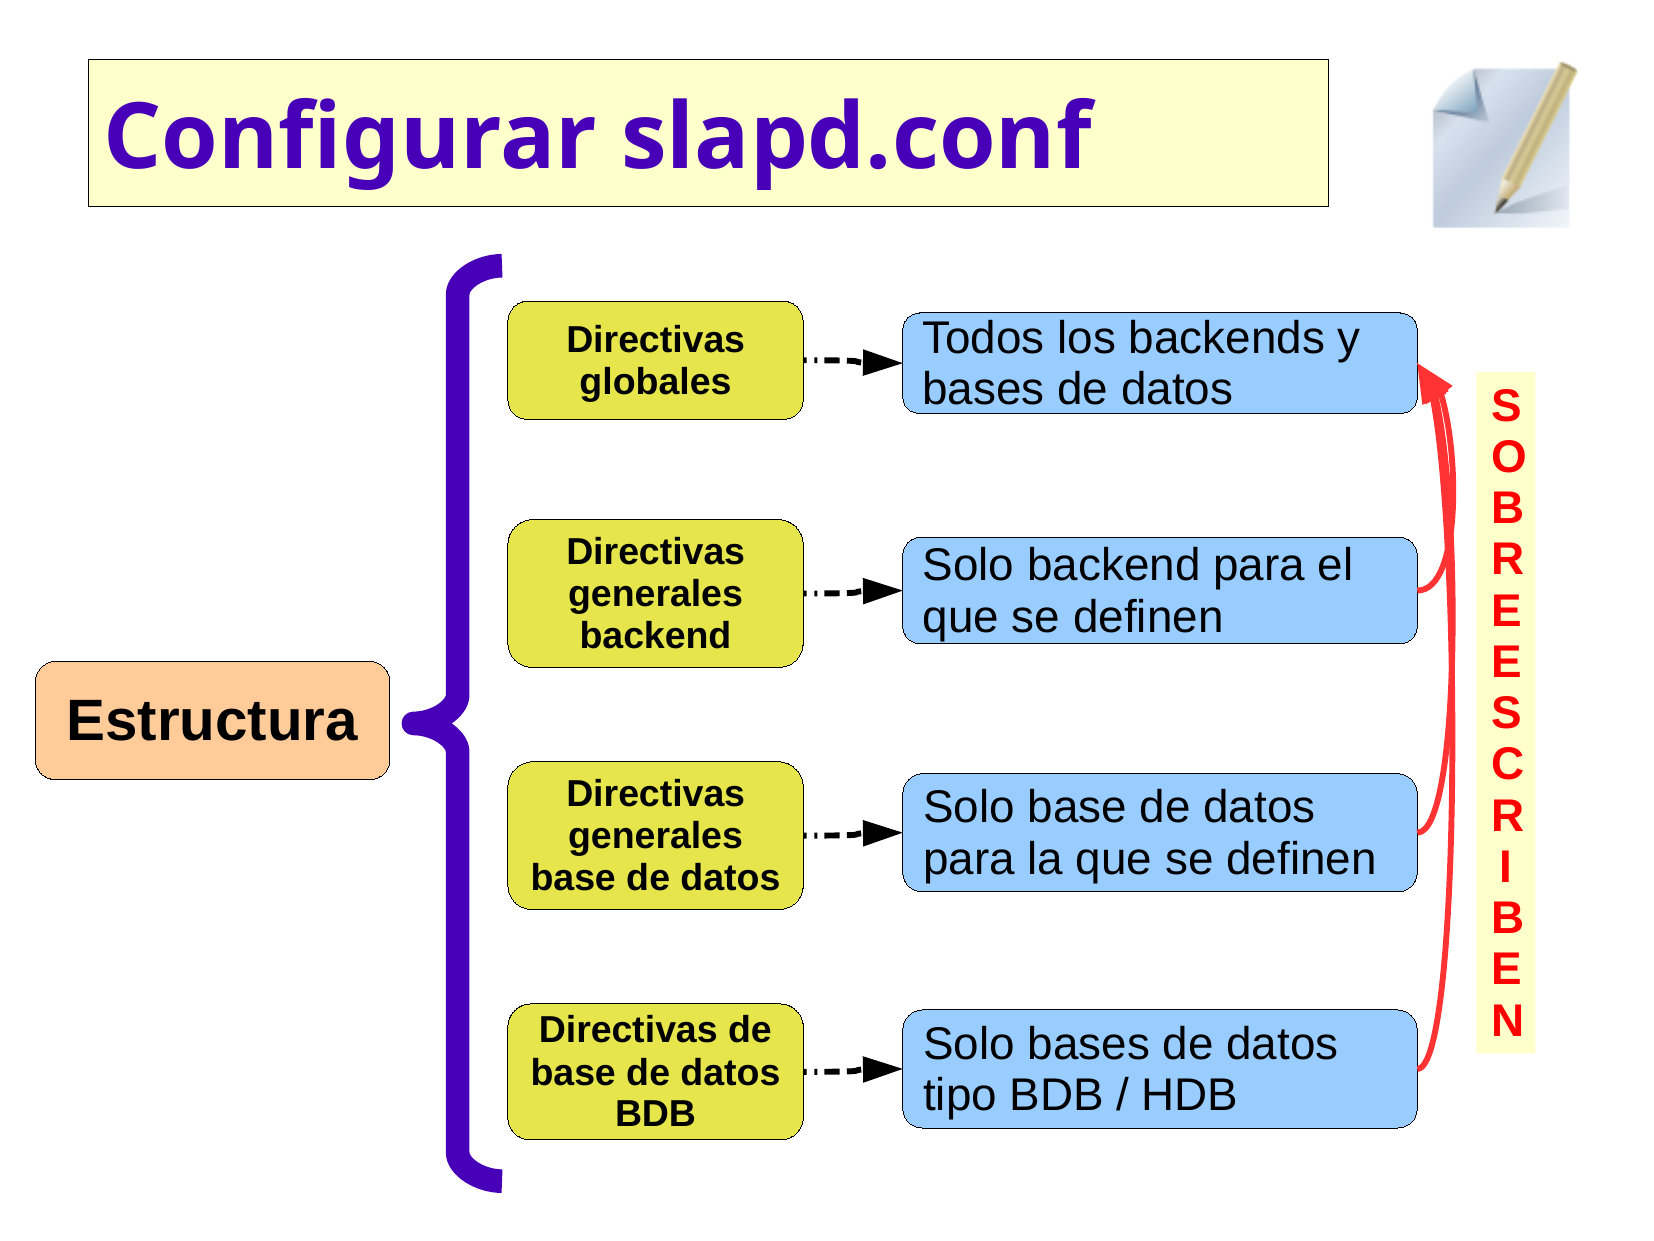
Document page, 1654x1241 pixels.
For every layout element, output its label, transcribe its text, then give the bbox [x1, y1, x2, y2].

text_box Configurar slapd.conf [88, 59, 1329, 207]
text_box Todos los backends y bases de datos [902, 312, 1418, 414]
text_box Estructura [35, 661, 390, 780]
text_box Solo bases de datos tipo BDB / HDB [902, 1009, 1418, 1129]
text_box Directivas generales backend [507, 519, 804, 668]
text_box Directivas globales [507, 301, 804, 420]
text_box Solo backend para el que se definen [902, 537, 1418, 644]
text_box Directivas de base de datos BDB [507, 1003, 804, 1140]
picture [1417, 58, 1595, 237]
text_box Directivas generales base de datos [507, 761, 804, 910]
text_box Solo base de datos para la que se definen [902, 773, 1418, 892]
text_box SOBREESCRIBEN [1476, 372, 1536, 1054]
